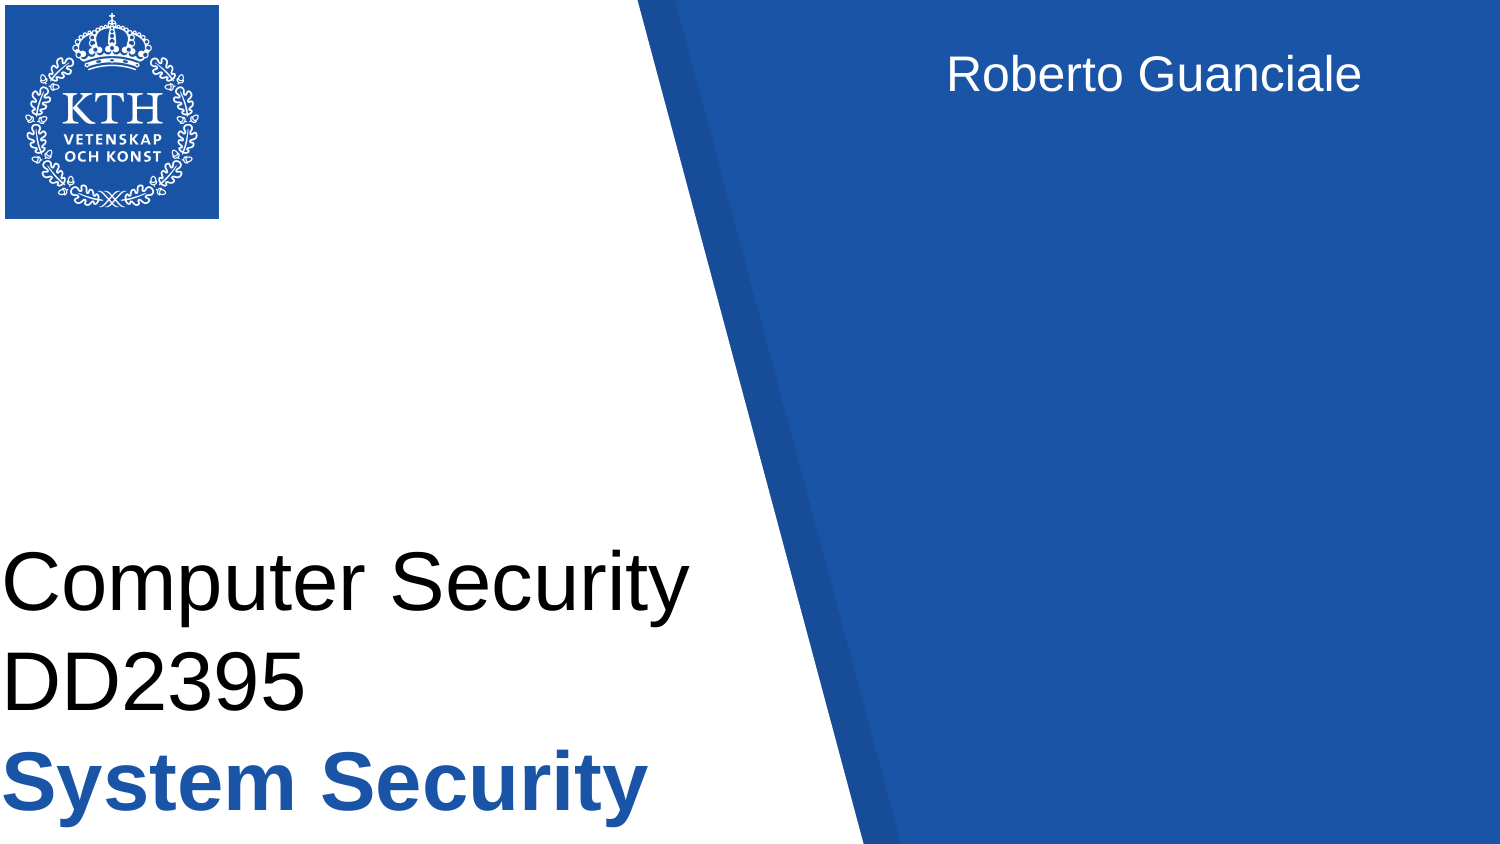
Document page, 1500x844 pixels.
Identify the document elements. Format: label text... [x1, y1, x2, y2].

text_box Roberto Guanciale [945, 23, 1480, 125]
title Computer Security DD2395 System Security [0, 648, 872, 843]
picture [5, 5, 219, 219]
